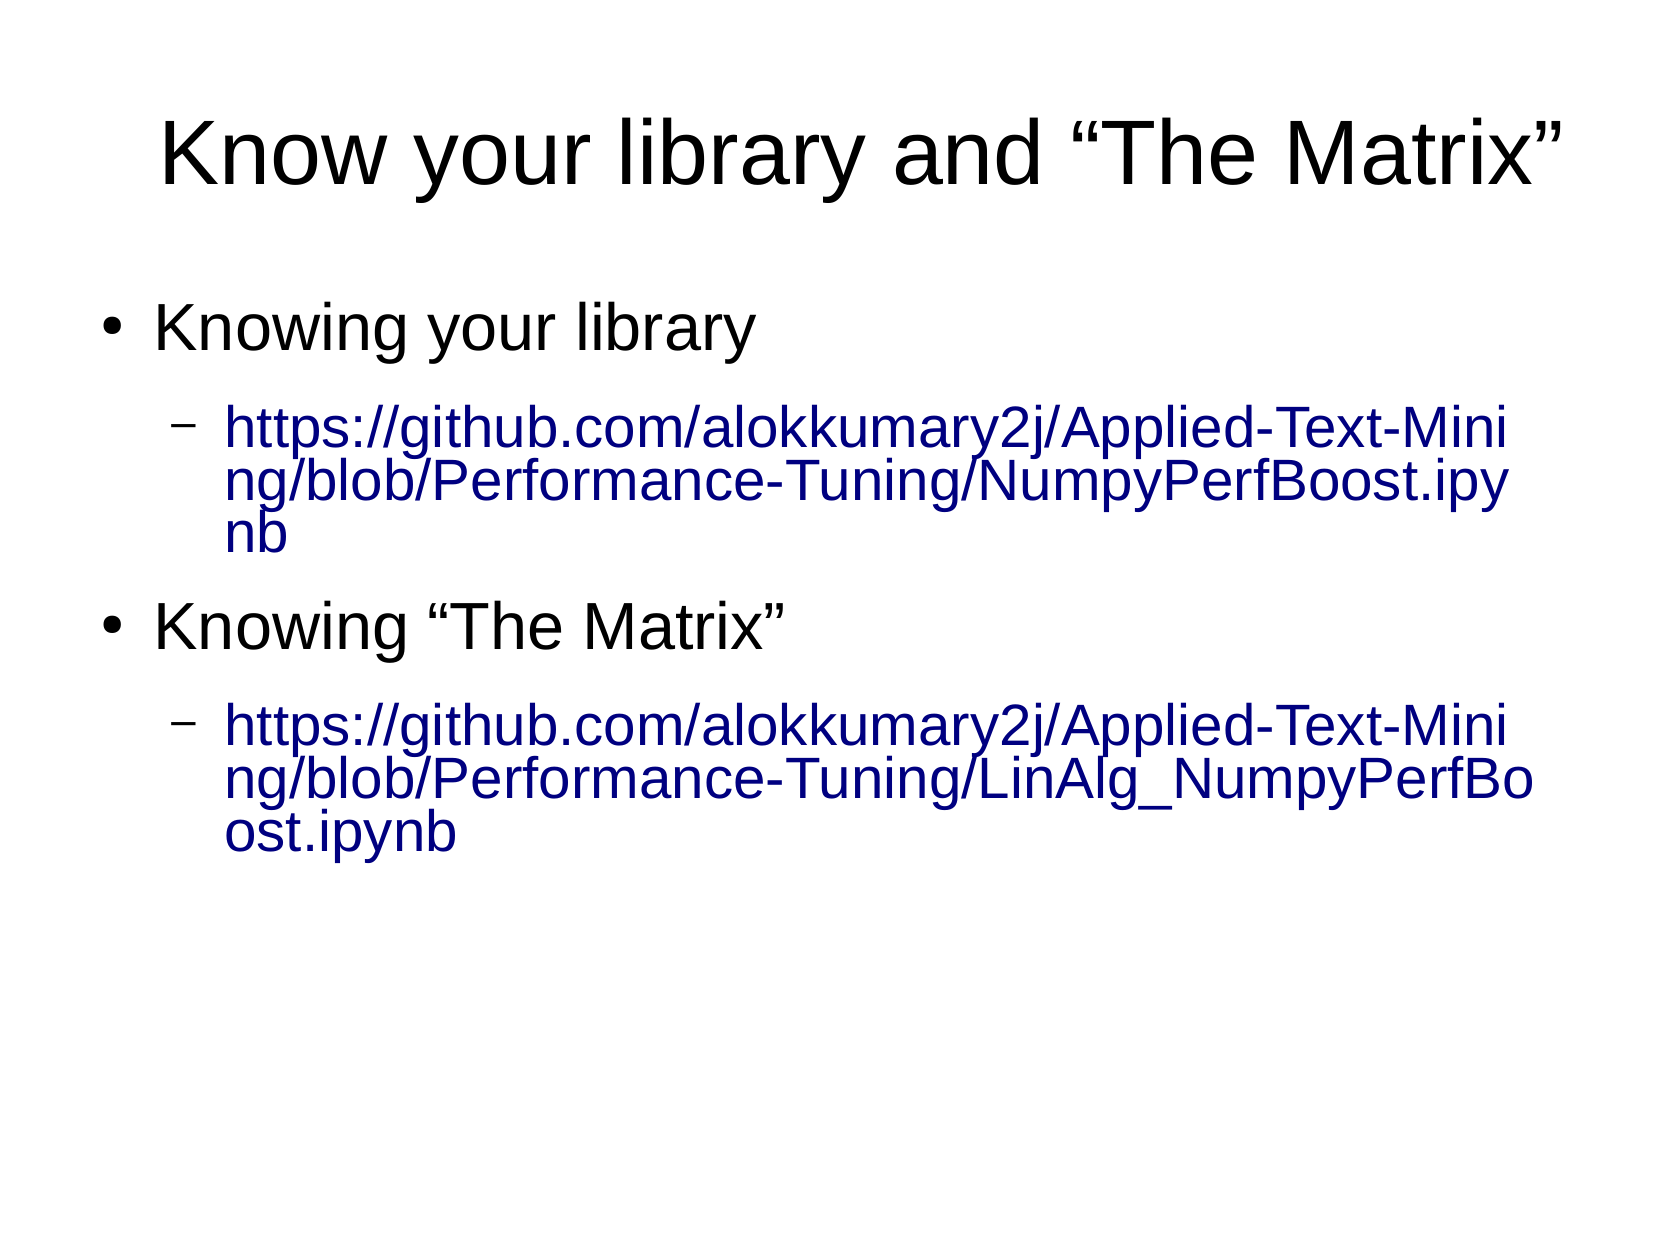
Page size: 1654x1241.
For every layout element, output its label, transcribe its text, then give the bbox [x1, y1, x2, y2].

list Knowing your library https://github.com/alokkumary2j/Applied-Text-Mining/blob/Performance-Tuning/NumpyPerfBoost.ipynb Knowing “The Matrix” https://github.com/alokkumary2j/Applied-Text-Mining/blob/Performance-Tuning/LinAlg_NumpyPerfBoost.ipynb [82, 290, 1538, 1010]
title Know your library and “The Matrix” [82, 49, 1571, 257]
